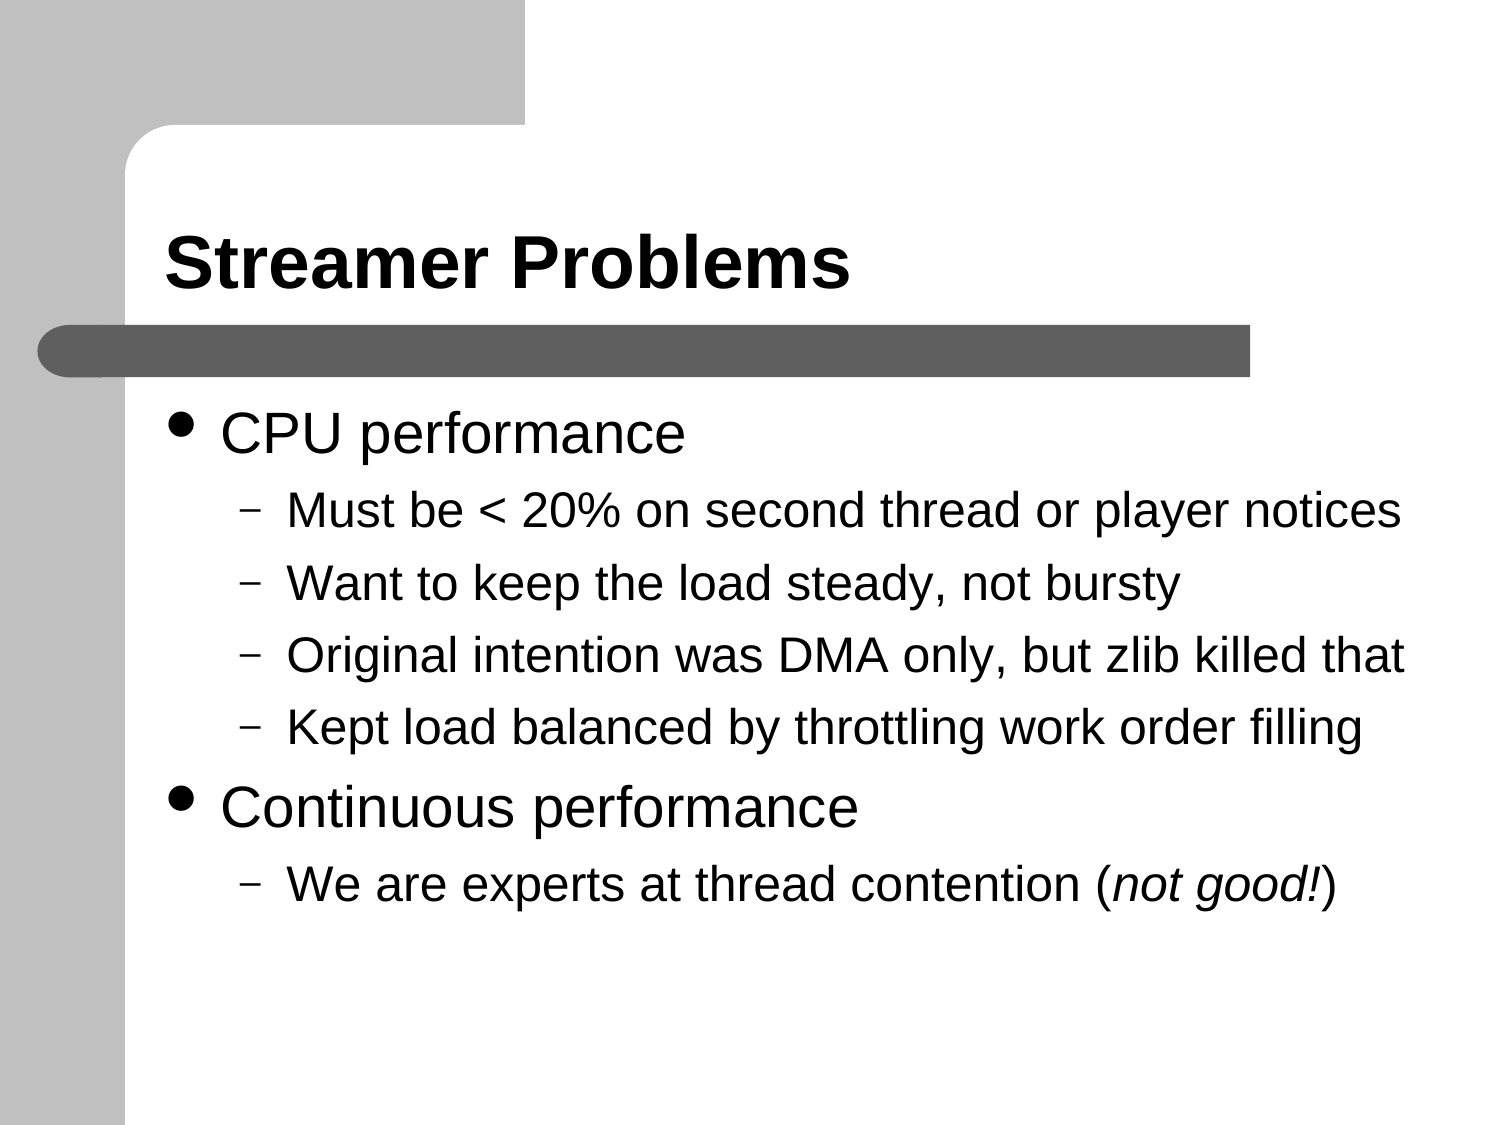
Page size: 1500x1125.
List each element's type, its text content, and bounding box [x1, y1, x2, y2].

list CPU performance Must be < 20% on second thread or player notices Want to keep the load steady, not bursty Original intention was DMA only, but zlib killed that Kept load balanced by throttling work order filling Continuous performance We are experts at thread contention (not good!) [149, 387, 1463, 1000]
title Streamer Problems [149, 124, 1463, 313]
